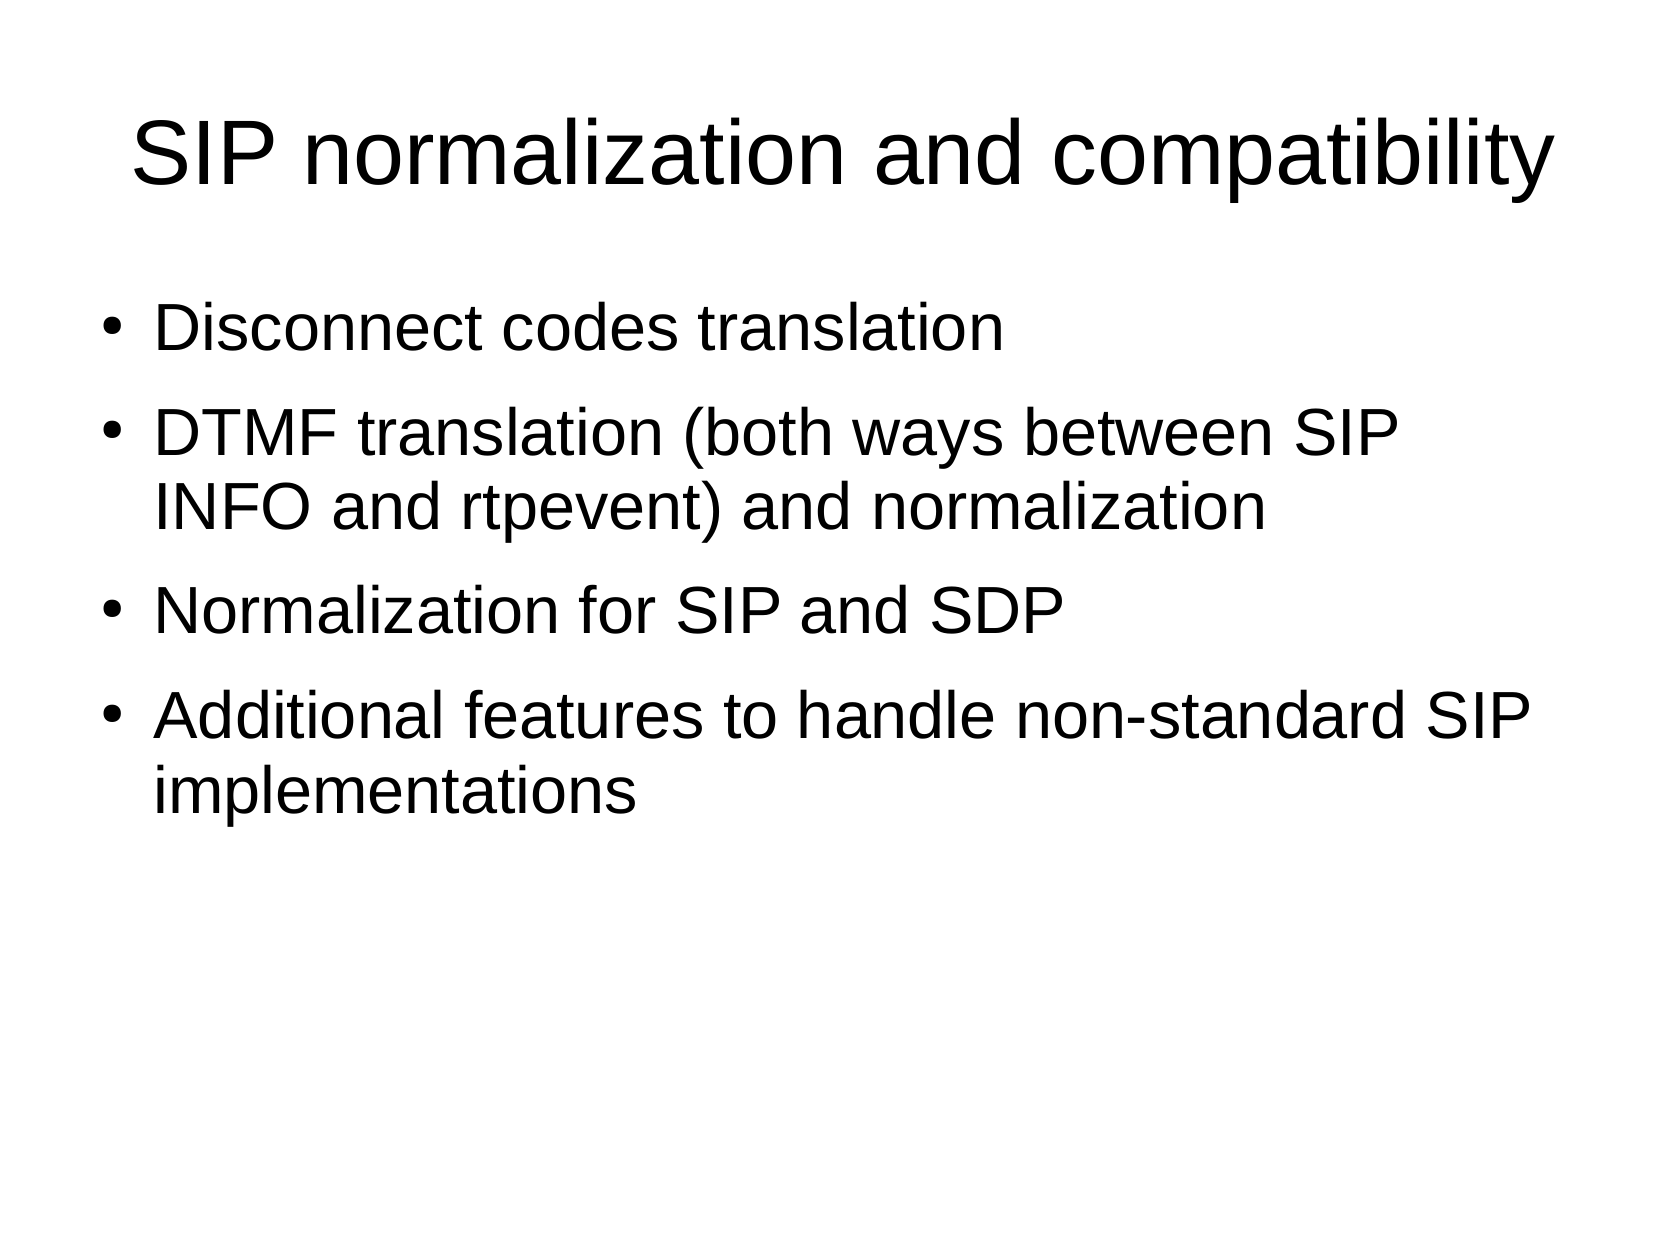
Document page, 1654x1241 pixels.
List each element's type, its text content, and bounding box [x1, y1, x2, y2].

title SIP normalization and compatibility [82, 49, 1571, 257]
list Disconnect codes translation DTMF translation (both ways between SIP INFO and rtpevent) and normalization Normalization for SIP and SDP Additional features to handle non-standard SIP implementations [82, 290, 1571, 1010]
